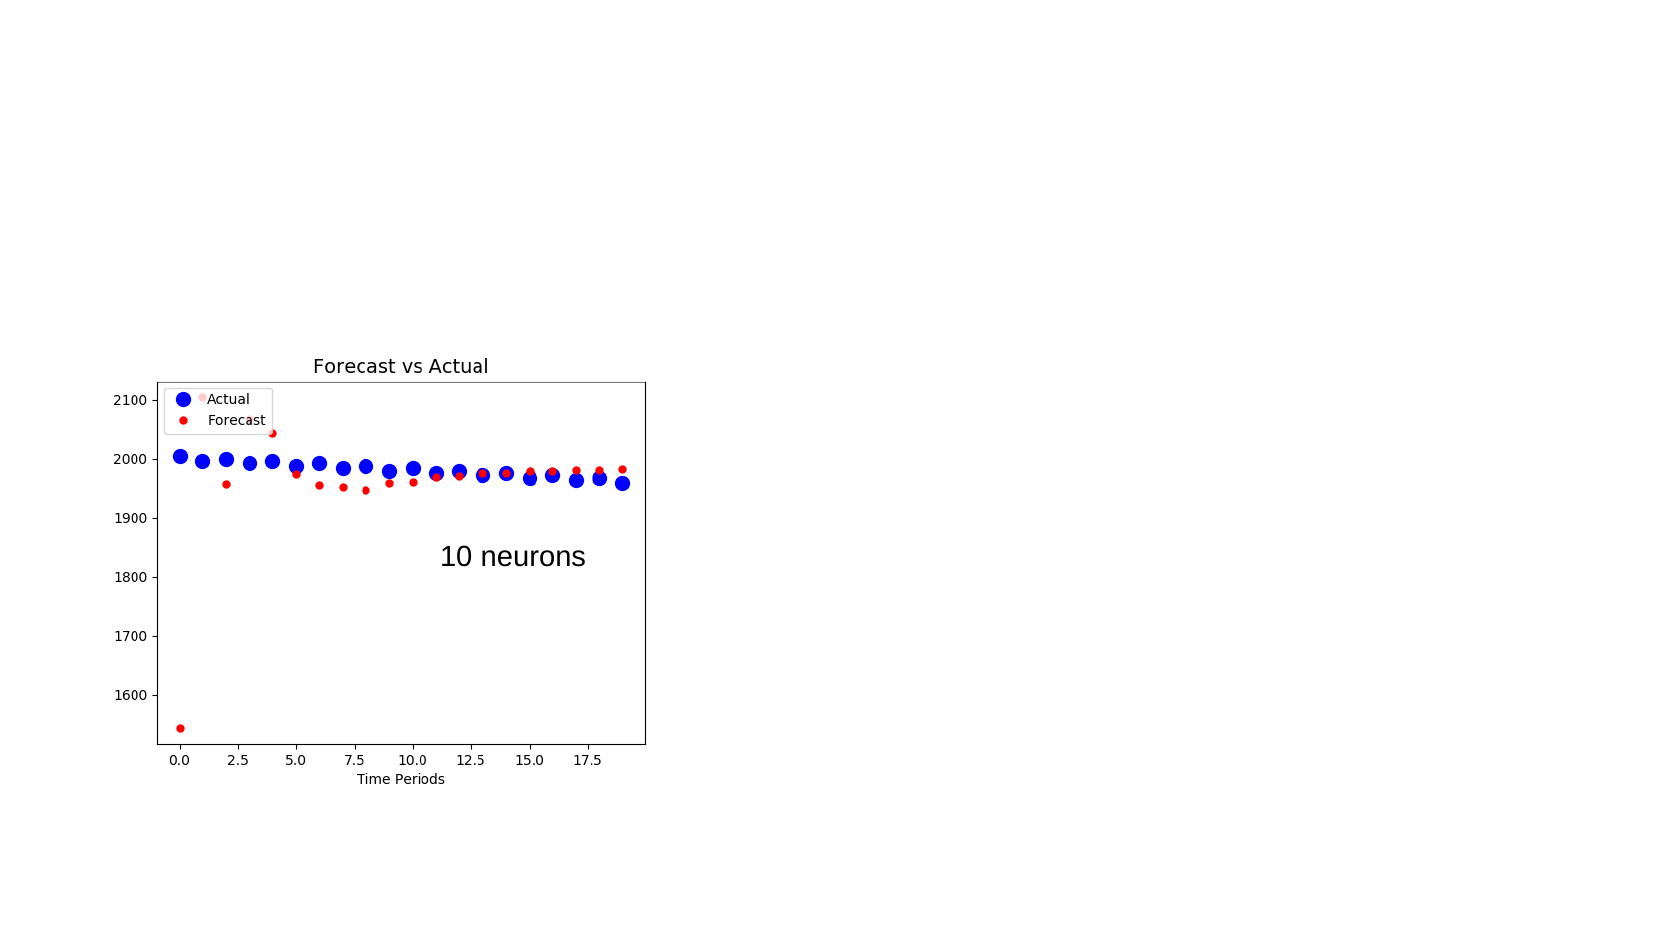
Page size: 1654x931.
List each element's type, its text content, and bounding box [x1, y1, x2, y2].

text_box 10 neurons [425, 532, 650, 674]
picture [101, 354, 674, 792]
